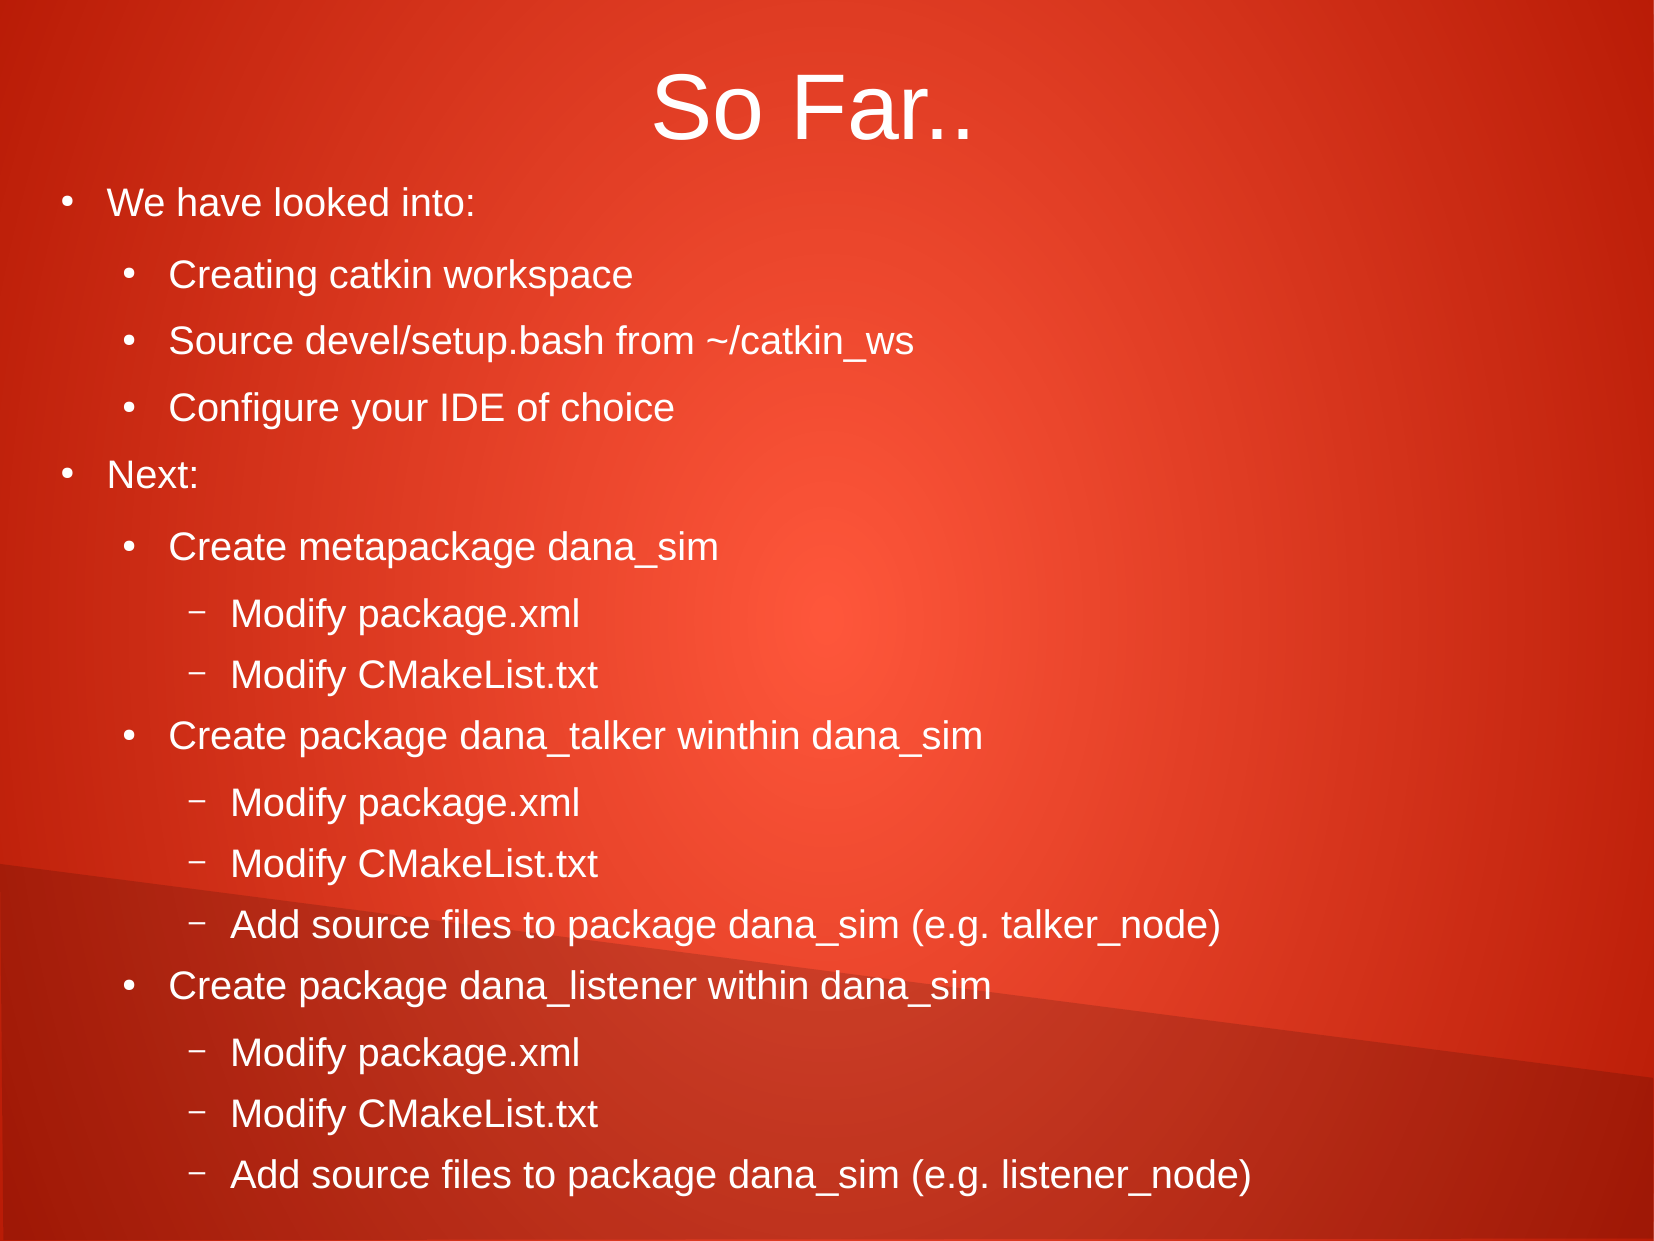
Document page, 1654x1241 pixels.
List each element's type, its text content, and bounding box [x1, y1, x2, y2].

list We have looked into: Creating catkin workspace Source devel/setup.bash from ~/catkin_ws Configure your IDE of choice Next: Create metapackage dana_sim Modify package.xml Modify CMakeList.txt Create package dana_talker winthin dana_sim Modify package.xml Modify CMakeList.txt Add source files to package dana_sim (e.g. talker_node) Create package dana_listener within dana_sim Modify package.xml Modify CMakeList.txt Add source files to package dana_sim (e.g. listener_node) [45, 180, 1571, 1201]
title So Far.. [82, 49, 1571, 166]
